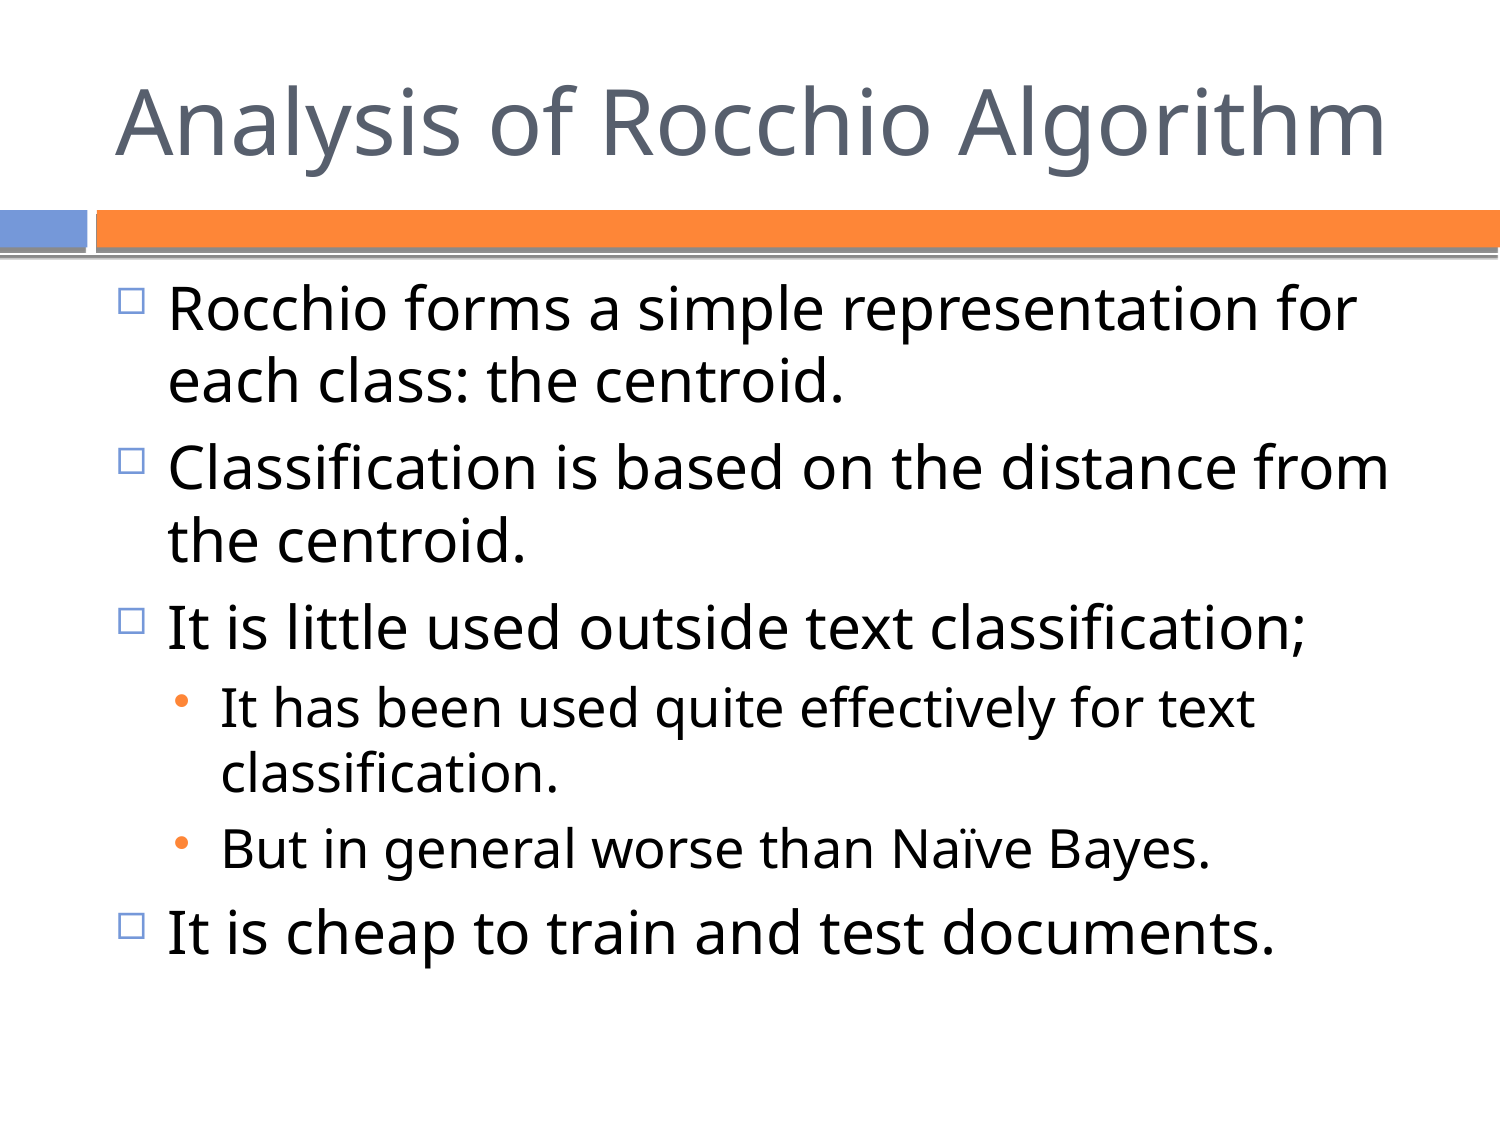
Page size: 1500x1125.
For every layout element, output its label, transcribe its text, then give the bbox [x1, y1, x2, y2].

list Rocchio forms a simple representation for each class: the centroid. Classification is based on the distance from the centroid. It is little used outside text classification; It has been used quite effectively for text classification. But in general worse than Naïve Bayes. It is cheap to train and test documents. [100, 262, 1438, 1000]
title Analysis of Rocchio Algorithm [100, 37, 1438, 200]
